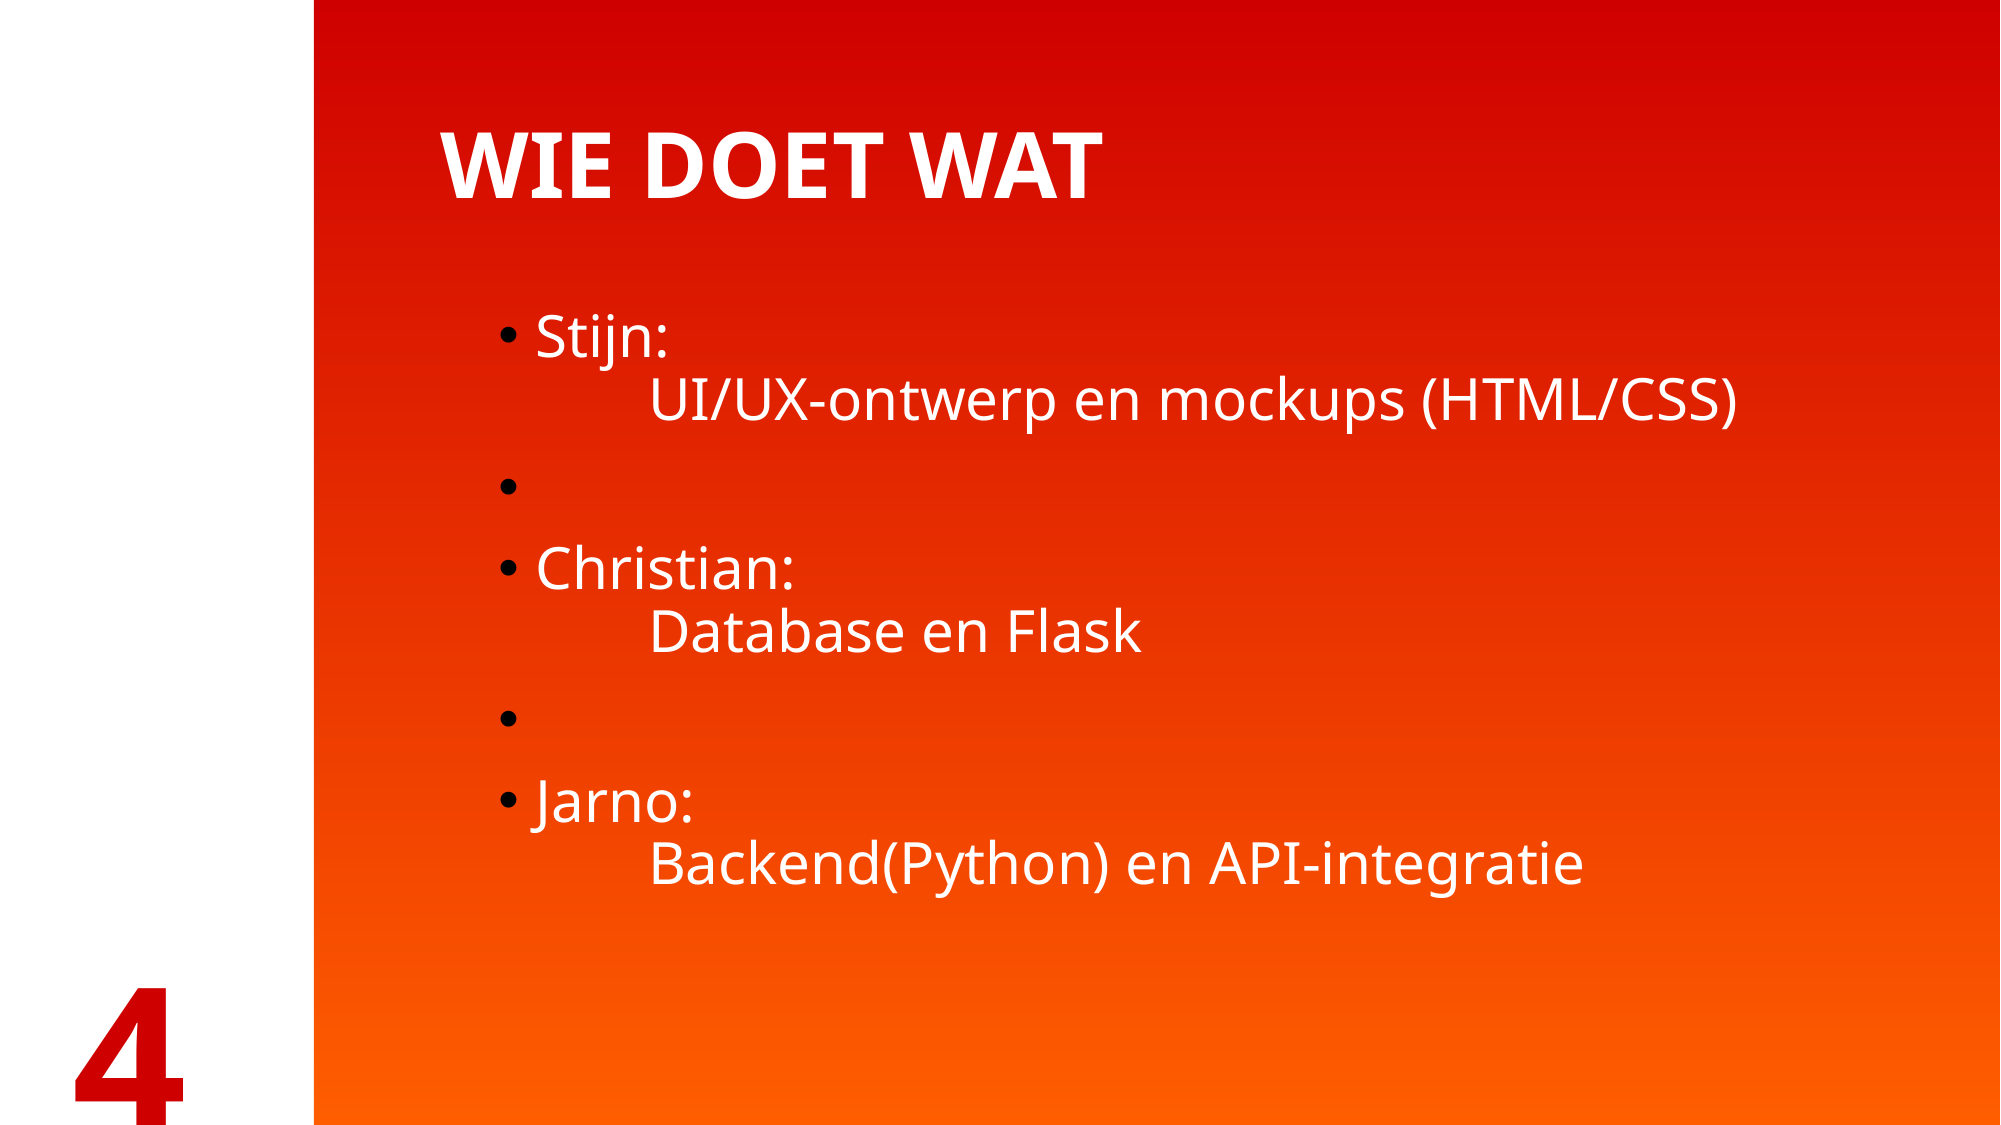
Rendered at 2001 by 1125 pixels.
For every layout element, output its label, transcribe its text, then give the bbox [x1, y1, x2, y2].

title WIE DOET WAT [425, 59, 1863, 278]
text_box 4 [57, 914, 269, 1125]
text_box [314, 0, 2000, 1125]
list Stijn: UI/UX-ontwerp en mockups (HTML/CSS) Christian: Database en Flask Jarno: Backend(Python) en API-integratie [483, 299, 1863, 1014]
